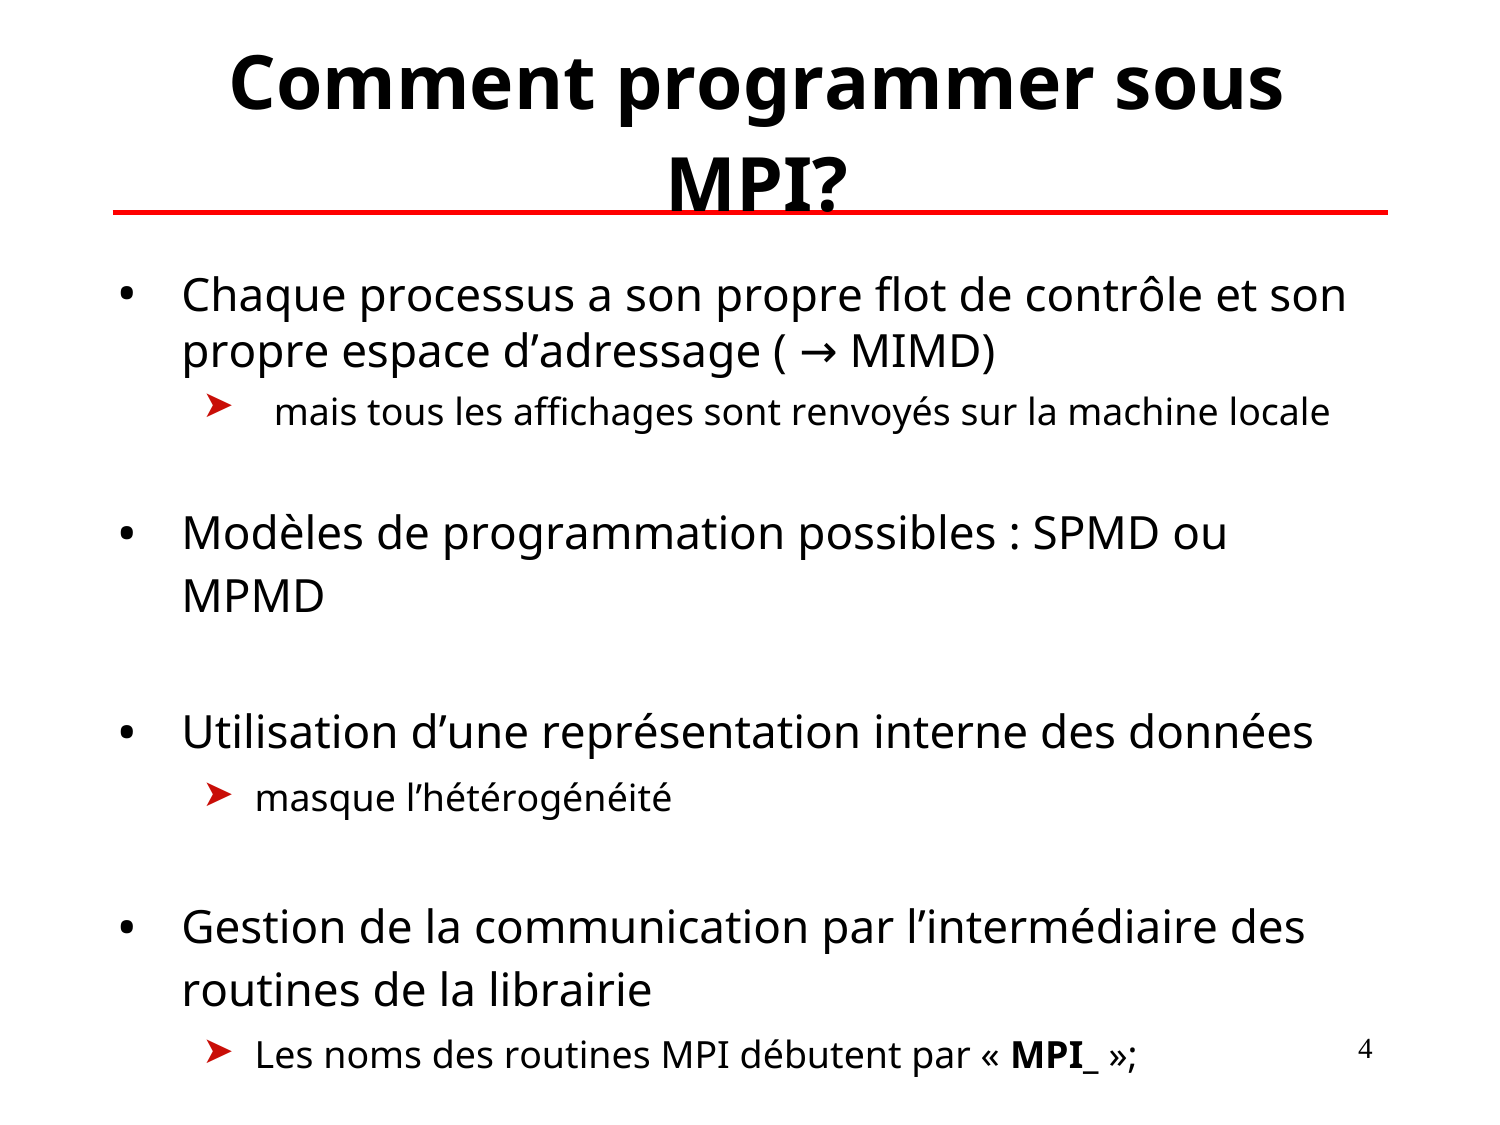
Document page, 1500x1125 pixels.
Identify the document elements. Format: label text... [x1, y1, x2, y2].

title Comment programmer sous MPI? [115, 74, 1399, 188]
list Chaque processus a son propre flot de contrôle et son propre espace d’adressage ( → MIMD) mais tous les affichages sont renvoyés sur la machine locale Modèles de programmation possibles : SPMD ou MPMD Utilisation d’une représentation interne des données masque l’hétérogénéité Gestion de la communication par l’intermédiaire des routines de la librairie Les noms des routines MPI débutent par « MPI_ »; [103, 258, 1379, 1040]
